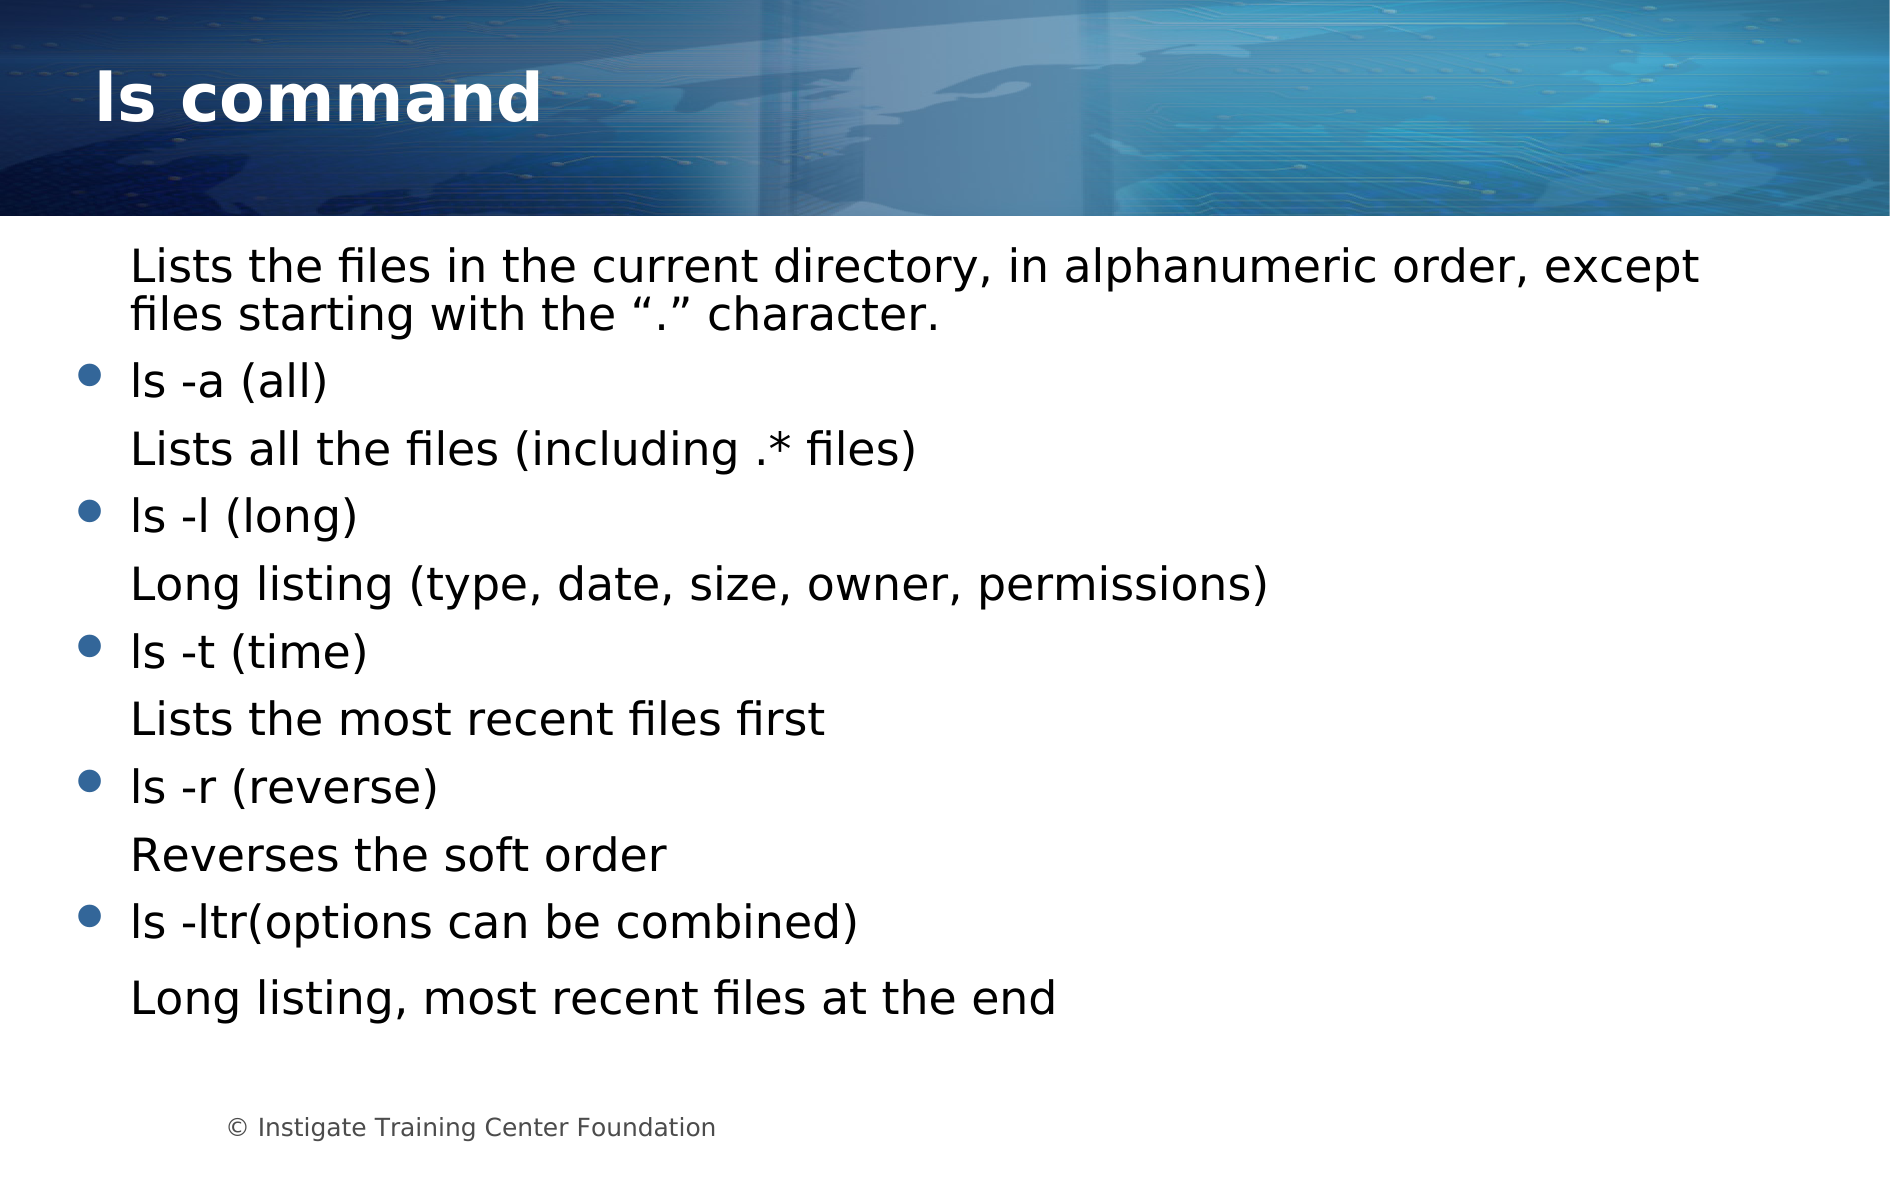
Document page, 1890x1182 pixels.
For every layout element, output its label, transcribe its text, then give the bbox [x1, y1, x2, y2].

list Lists the files in the current directory, in alphanumeric order, except files starting with the “.” character. ls -a (all) Lists all the files (including .* files) ls -l (long) Long listing (type, date, size, owner, permissions) ls -t (time) Lists the most recent files first ls -r (reverse) Reverses the soft order ls -ltr(options can be combined) Long listing, most recent files at the end [75, 244, 1775, 1120]
title ls command [94, 21, 1793, 191]
picture [0, 0, 1890, 216]
